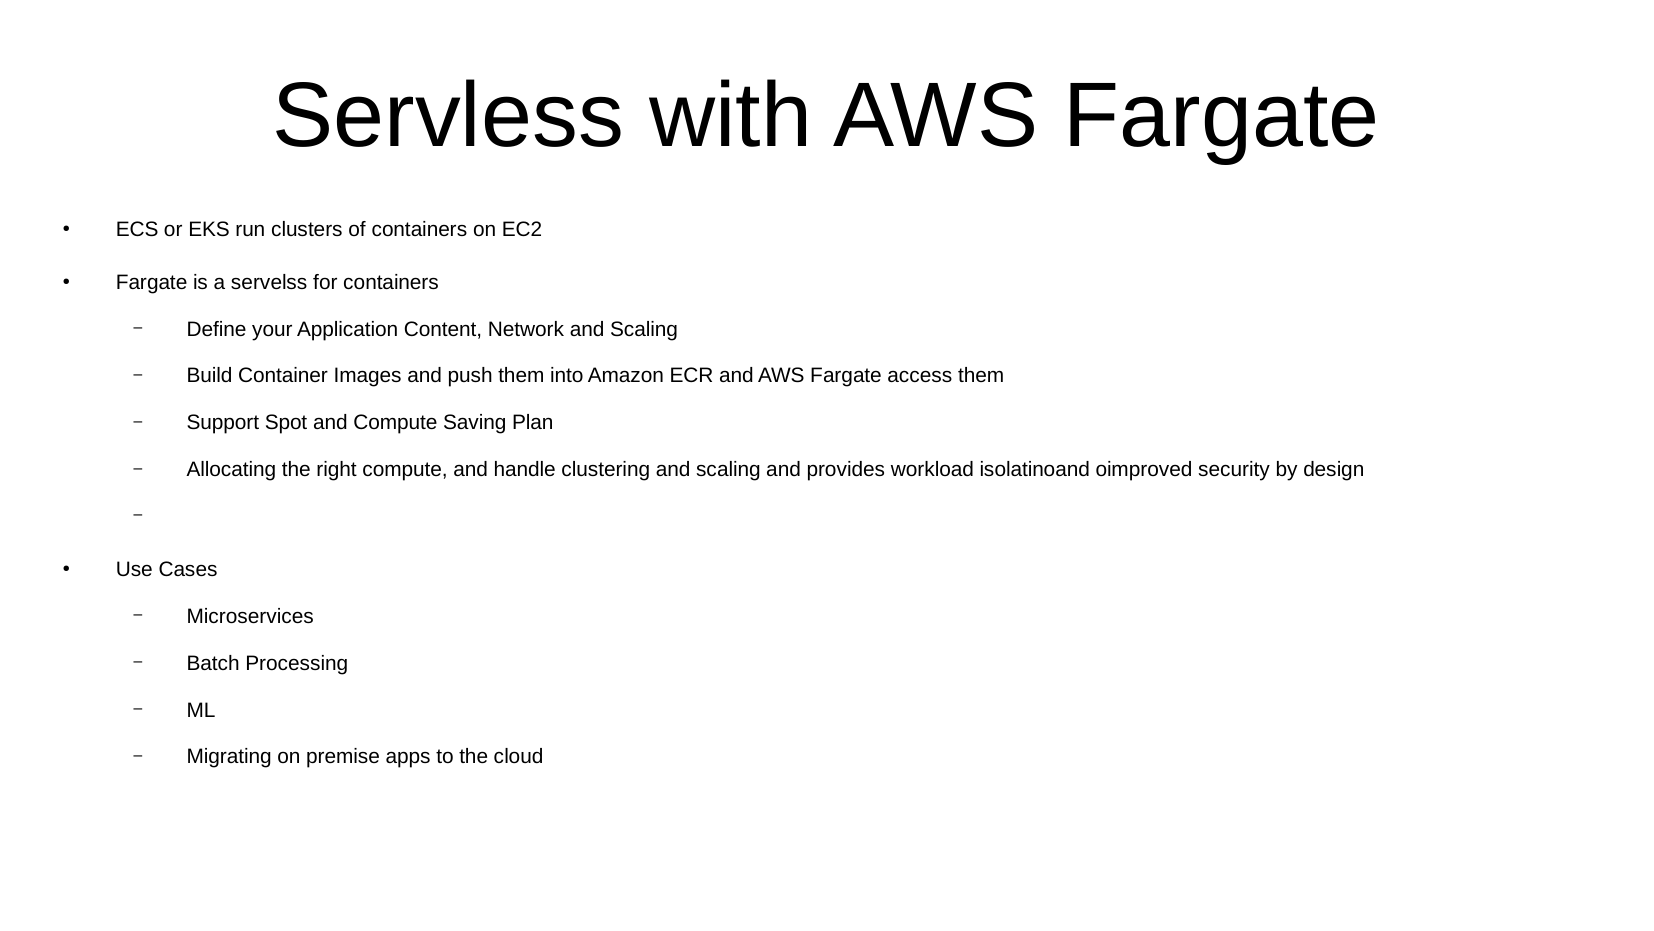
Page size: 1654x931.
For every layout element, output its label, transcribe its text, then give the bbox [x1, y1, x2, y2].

list ECS or EKS run clusters of containers on EC2 Fargate is a servelss for containers Define your Application Content, Network and Scaling Build Container Images and push them into Amazon ECR and AWS Fargate access them Support Spot and Compute Saving Plan Allocating the right compute, and handle clustering and scaling and provides workload isolatinoand oimproved security by design Use Cases Microservices Batch Processing ML Migrating on premise apps to the cloud [45, 217, 1571, 916]
title Servless with AWS Fargate [82, 37, 1571, 193]
